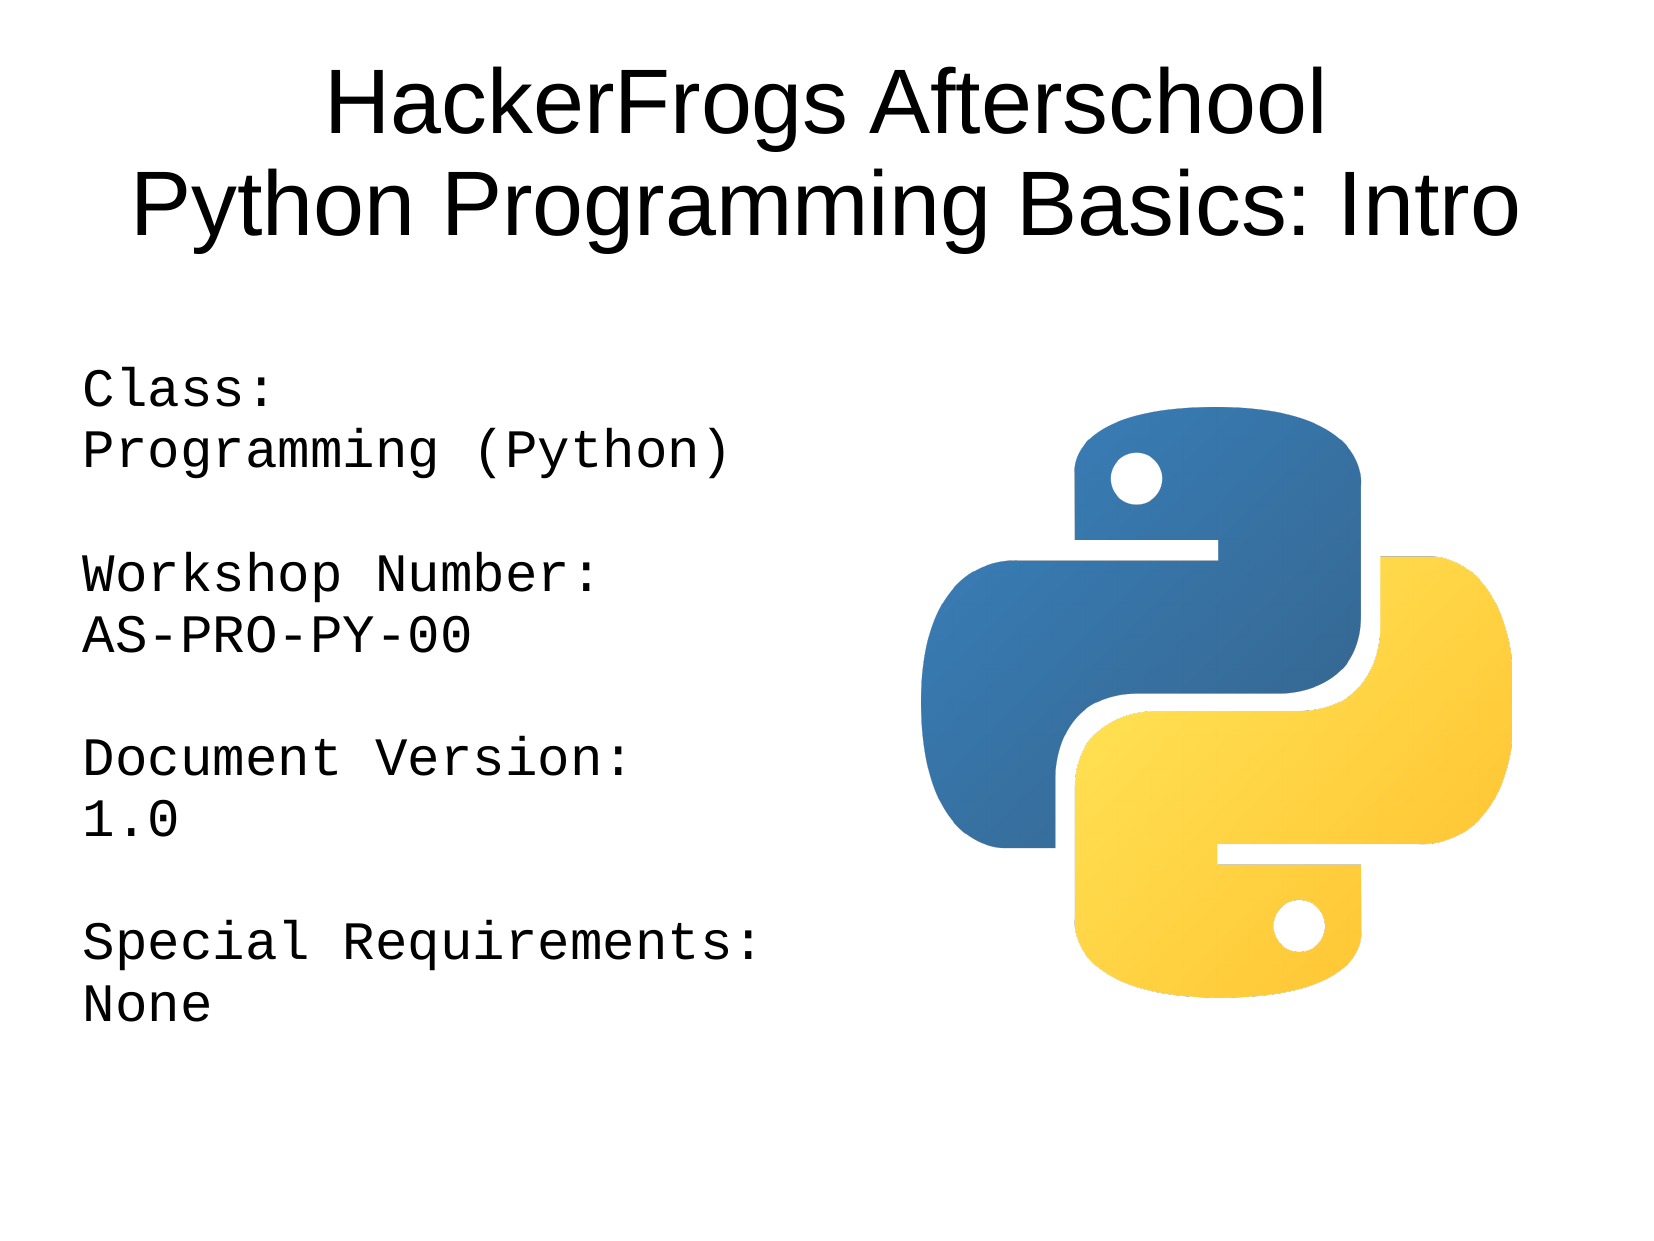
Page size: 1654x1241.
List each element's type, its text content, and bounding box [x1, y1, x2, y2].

picture [921, 407, 1512, 998]
subtitle Class: Programming (Python) Workshop Number: AS-PRO-PY-00 Document Version: 1.0 Special Requirements: None [82, 290, 1571, 1109]
title HackerFrogs Afterschool Python Programming Basics: Intro [82, 49, 1571, 257]
